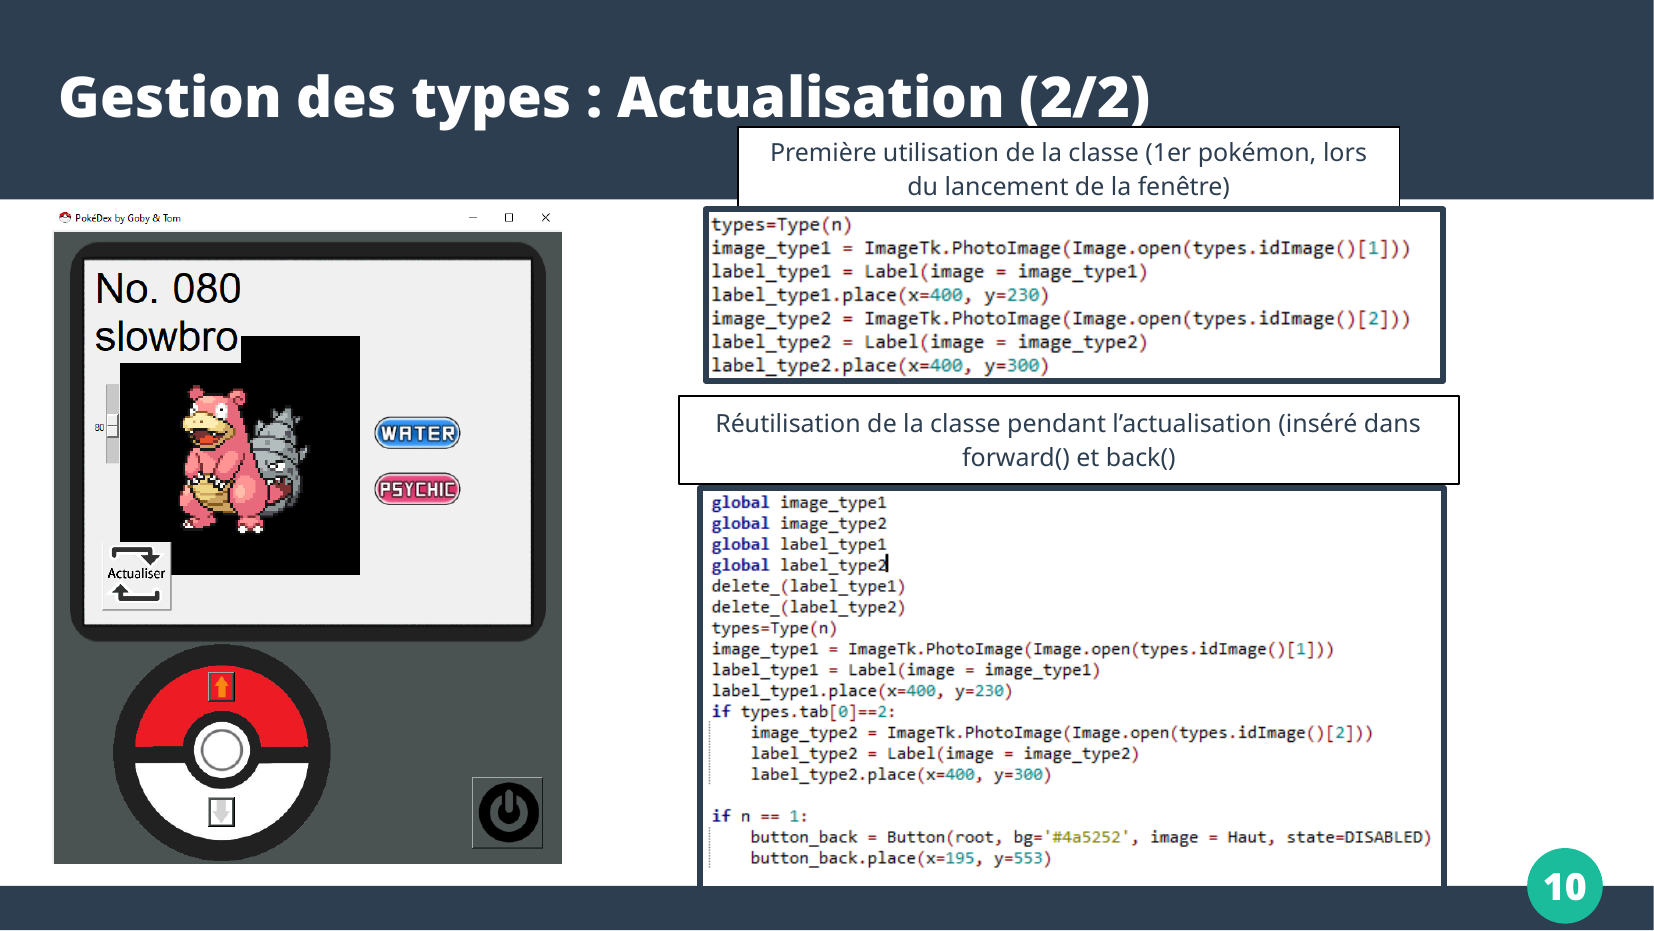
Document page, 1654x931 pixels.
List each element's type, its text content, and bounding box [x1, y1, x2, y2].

picture [708, 212, 1440, 378]
text_box Réutilisation de la classe pendant l’actualisation (inséré dans forward() et back() [679, 395, 1459, 484]
picture [702, 491, 1441, 886]
picture [52, 206, 562, 864]
title Gestion des types : Actualisation (2/2) [59, 37, 1595, 155]
text_box Première utilisation de la classe (1er pokémon, lors du lancement de la fenêtre) [738, 129, 1400, 206]
